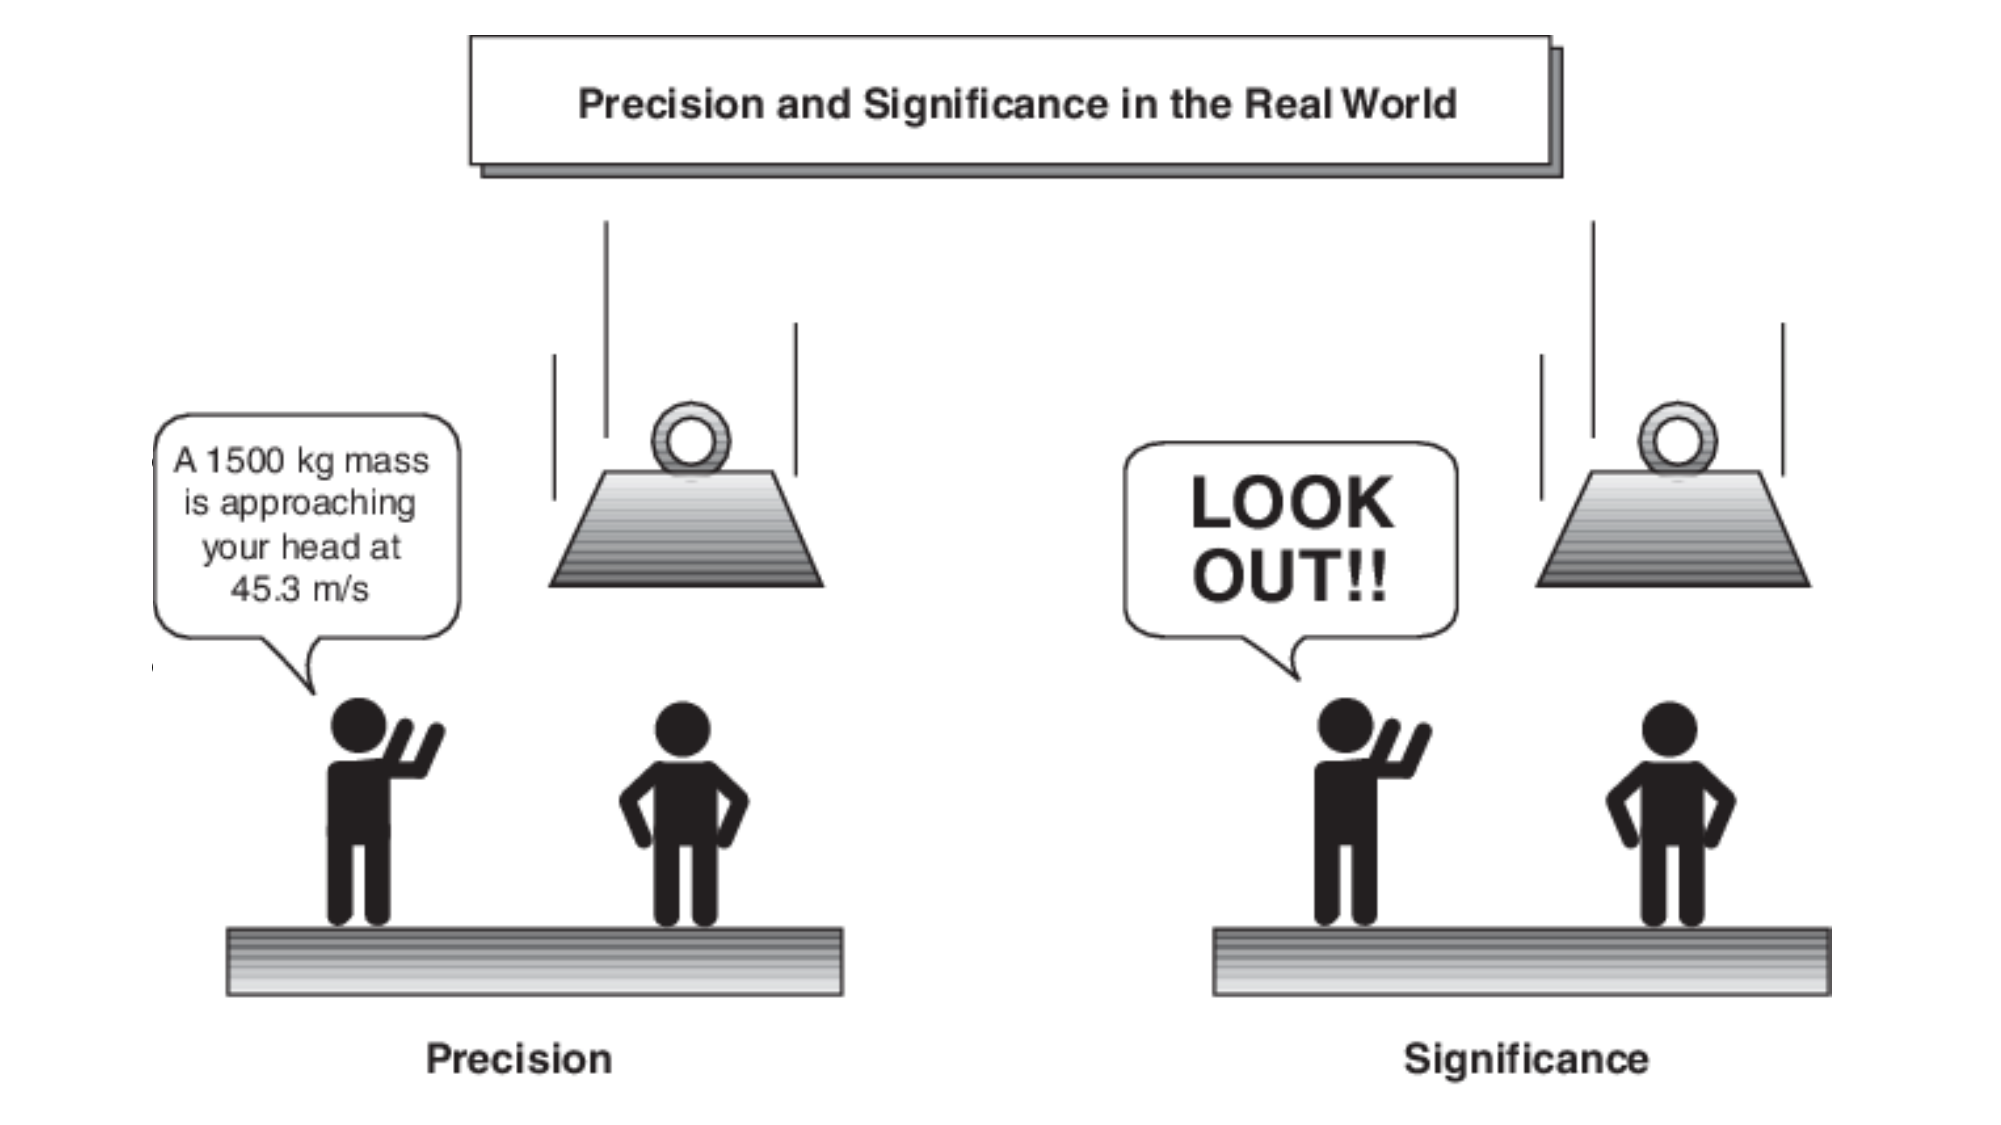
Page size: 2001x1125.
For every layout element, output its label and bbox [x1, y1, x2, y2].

picture [153, 35, 1832, 1087]
